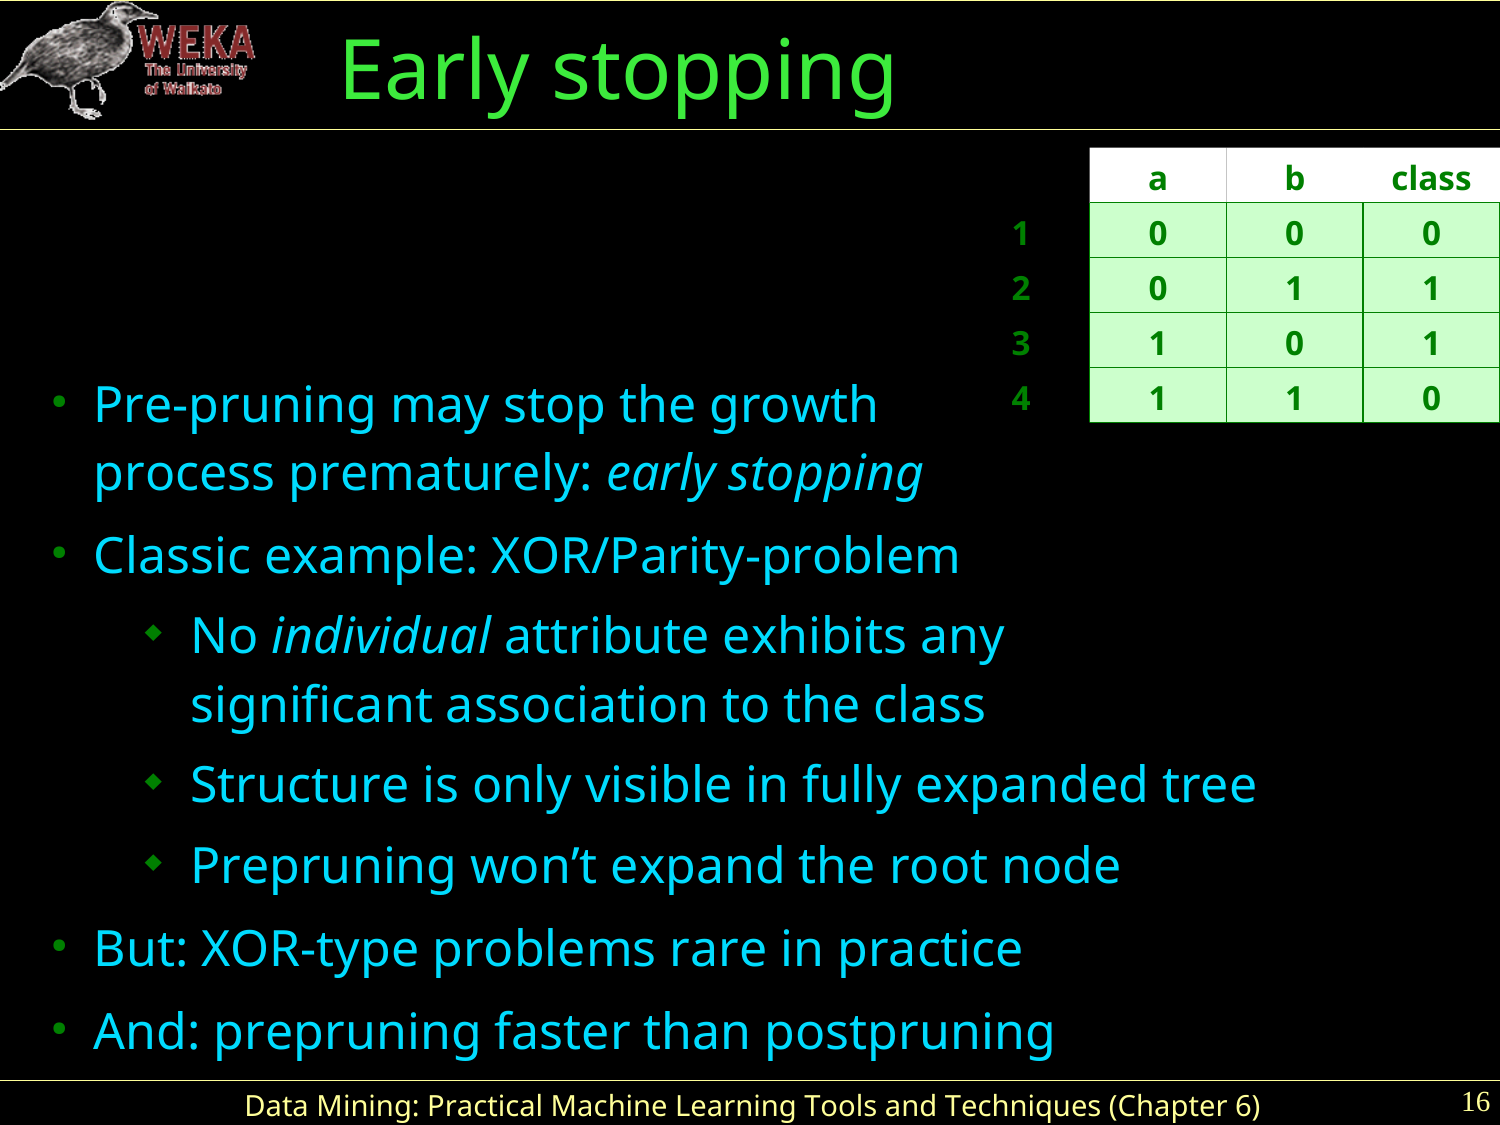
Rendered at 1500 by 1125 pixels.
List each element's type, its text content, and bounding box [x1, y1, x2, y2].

text_box 0 [1090, 203, 1226, 257]
text_box 1 [1090, 313, 1226, 367]
text_box 1 [1090, 368, 1226, 422]
text_box class [1364, 147, 1500, 202]
text_box 0 [1364, 368, 1499, 422]
text_box 1 [952, 202, 1089, 257]
text_box 3 [952, 312, 1089, 368]
text_box 1 [1364, 258, 1499, 312]
text_box a [1089, 147, 1226, 202]
title Early stopping [0, 0, 1238, 148]
text_box 0 [1227, 203, 1362, 257]
text_box 1 [1364, 313, 1499, 367]
text_box 0 [1090, 258, 1226, 312]
text_box 0 [1364, 203, 1499, 257]
text_box 2 [952, 257, 1089, 312]
text_box b [1226, 147, 1364, 202]
text_box 1 [1227, 368, 1362, 422]
text_box 0 [1227, 313, 1362, 367]
list Pre-pruning may stop the growth process prematurely: early stopping Classic example: XOR/Parity-problem No individual attribute exhibits any significant association to the class Structure is only visible in fully expanded tree Prepruning won’t expand the root node But: XOR-type problems rare in practice And: prepruning faster than postpruning [36, 361, 1274, 1037]
text_box 4 [952, 368, 1089, 423]
text_box 1 [1227, 258, 1362, 312]
